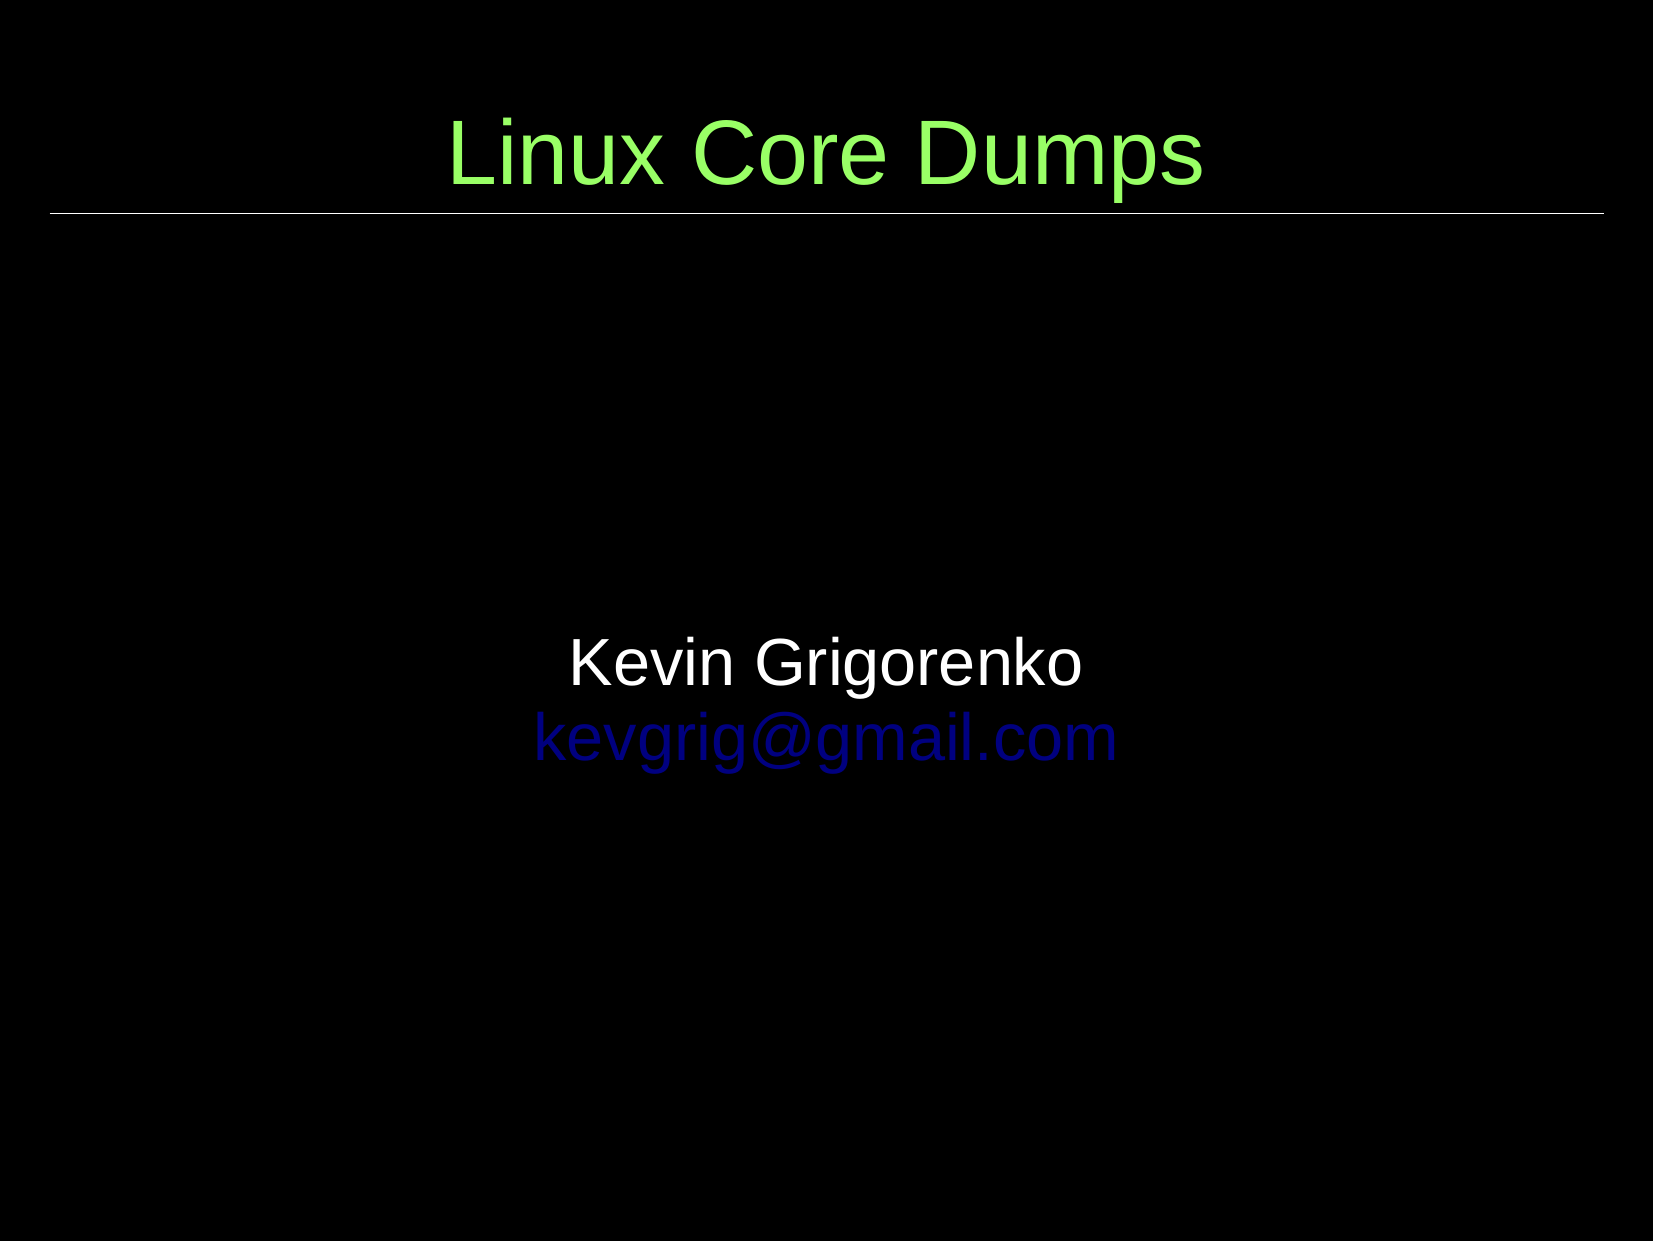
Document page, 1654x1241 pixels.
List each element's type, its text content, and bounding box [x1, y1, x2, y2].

subtitle Kevin Grigorenko kevgrig@gmail.com [82, 290, 1571, 1111]
title Linux Core Dumps [82, 49, 1571, 257]
